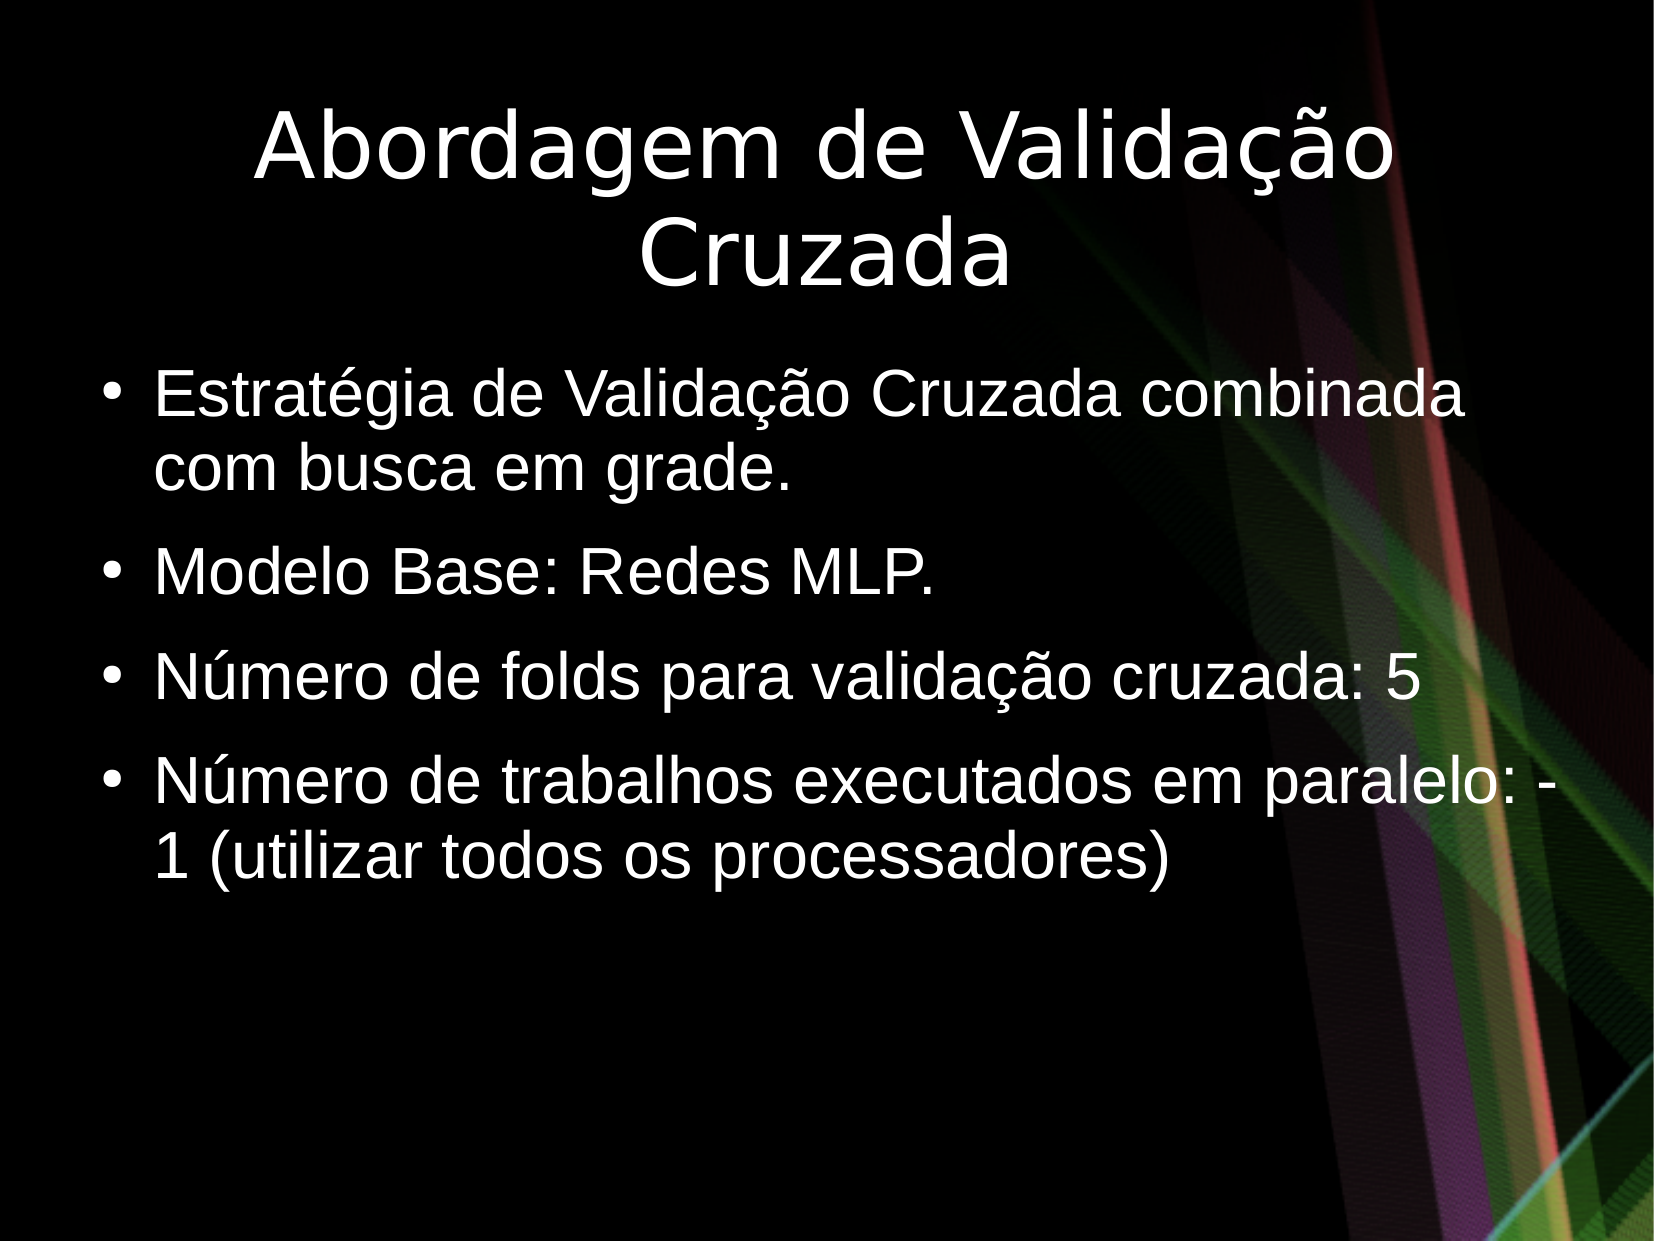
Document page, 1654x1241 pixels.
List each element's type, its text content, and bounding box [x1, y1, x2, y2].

title Abordagem de Validação Cruzada [82, 93, 1571, 308]
list Estratégia de Validação Cruzada combinada com busca em grade. Modelo Base: Redes MLP. Número de folds para validação cruzada: 5 Número de trabalhos executados em paralelo: -1 (utilizar todos os processadores) [82, 355, 1571, 1075]
picture [0, 0, 1654, 1241]
